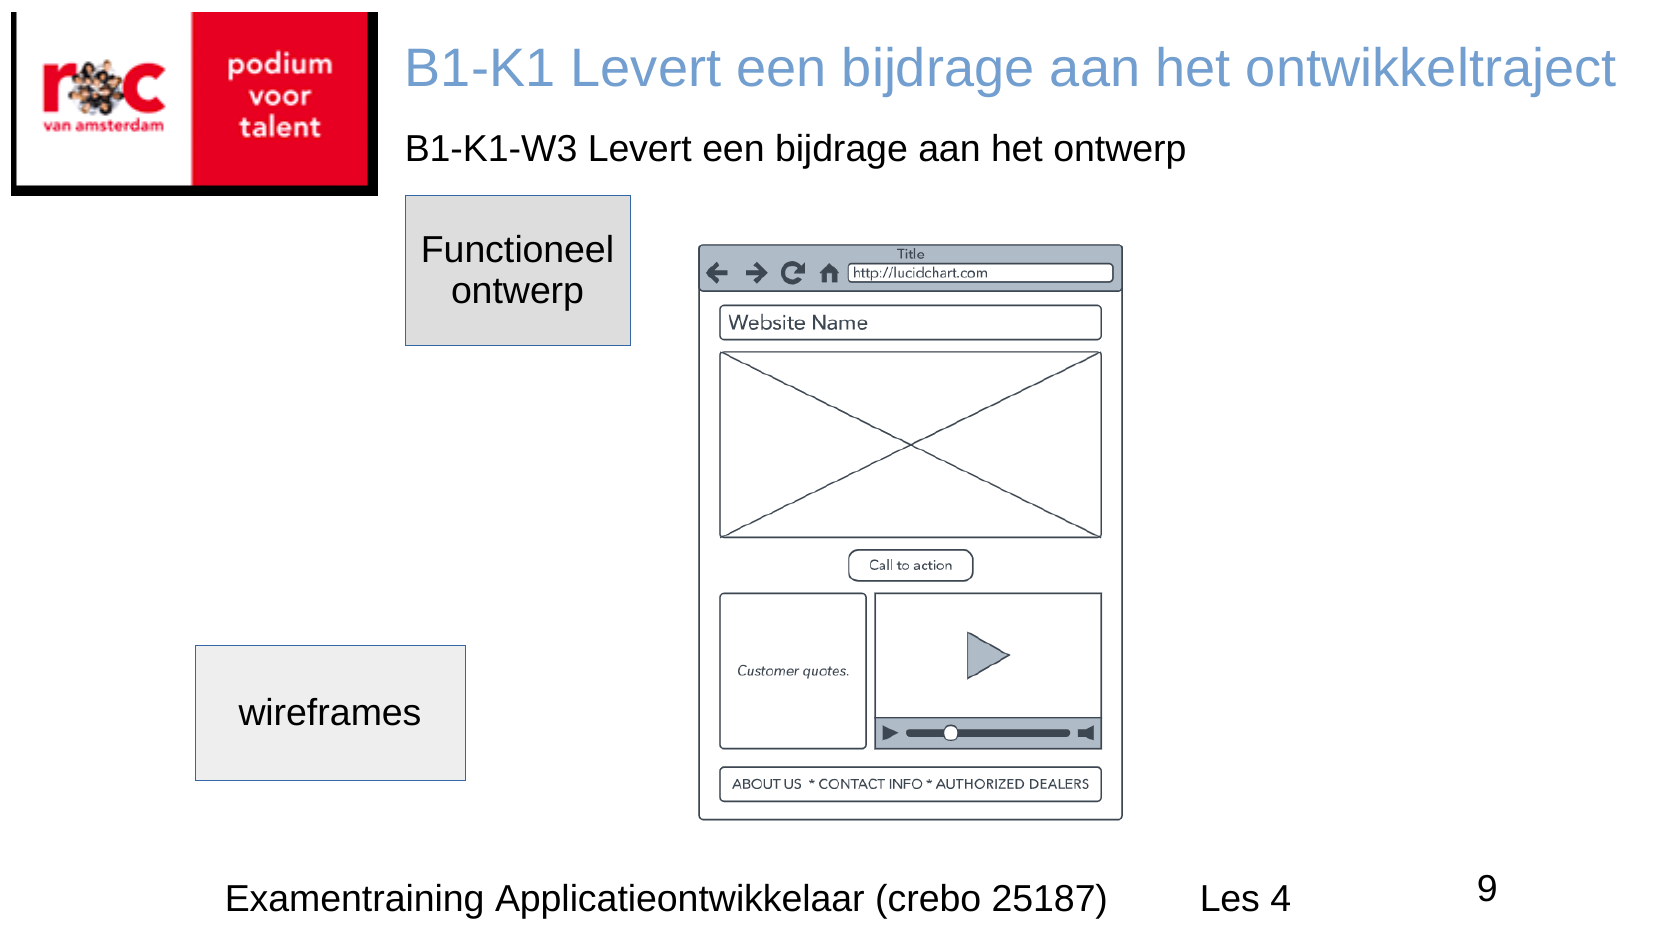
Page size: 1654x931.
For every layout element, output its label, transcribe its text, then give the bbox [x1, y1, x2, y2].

text_box Functioneel ontwerp [405, 195, 631, 346]
text_box wireframes [195, 645, 466, 781]
text_box Examentraining Applicatieontwikkelaar (crebo 25187) [210, 870, 1141, 927]
text_box Les 4 [1185, 870, 1336, 927]
text_box B1-K1 Levert een bijdrage aan het ontwikkeltraject [390, 30, 1654, 166]
text_box <number> [1462, 860, 1654, 931]
picture [686, 224, 1141, 826]
picture [11, 12, 378, 196]
text_box B1-K1-W3 Levert een bijdrage aan het ontwerp [390, 120, 1486, 219]
